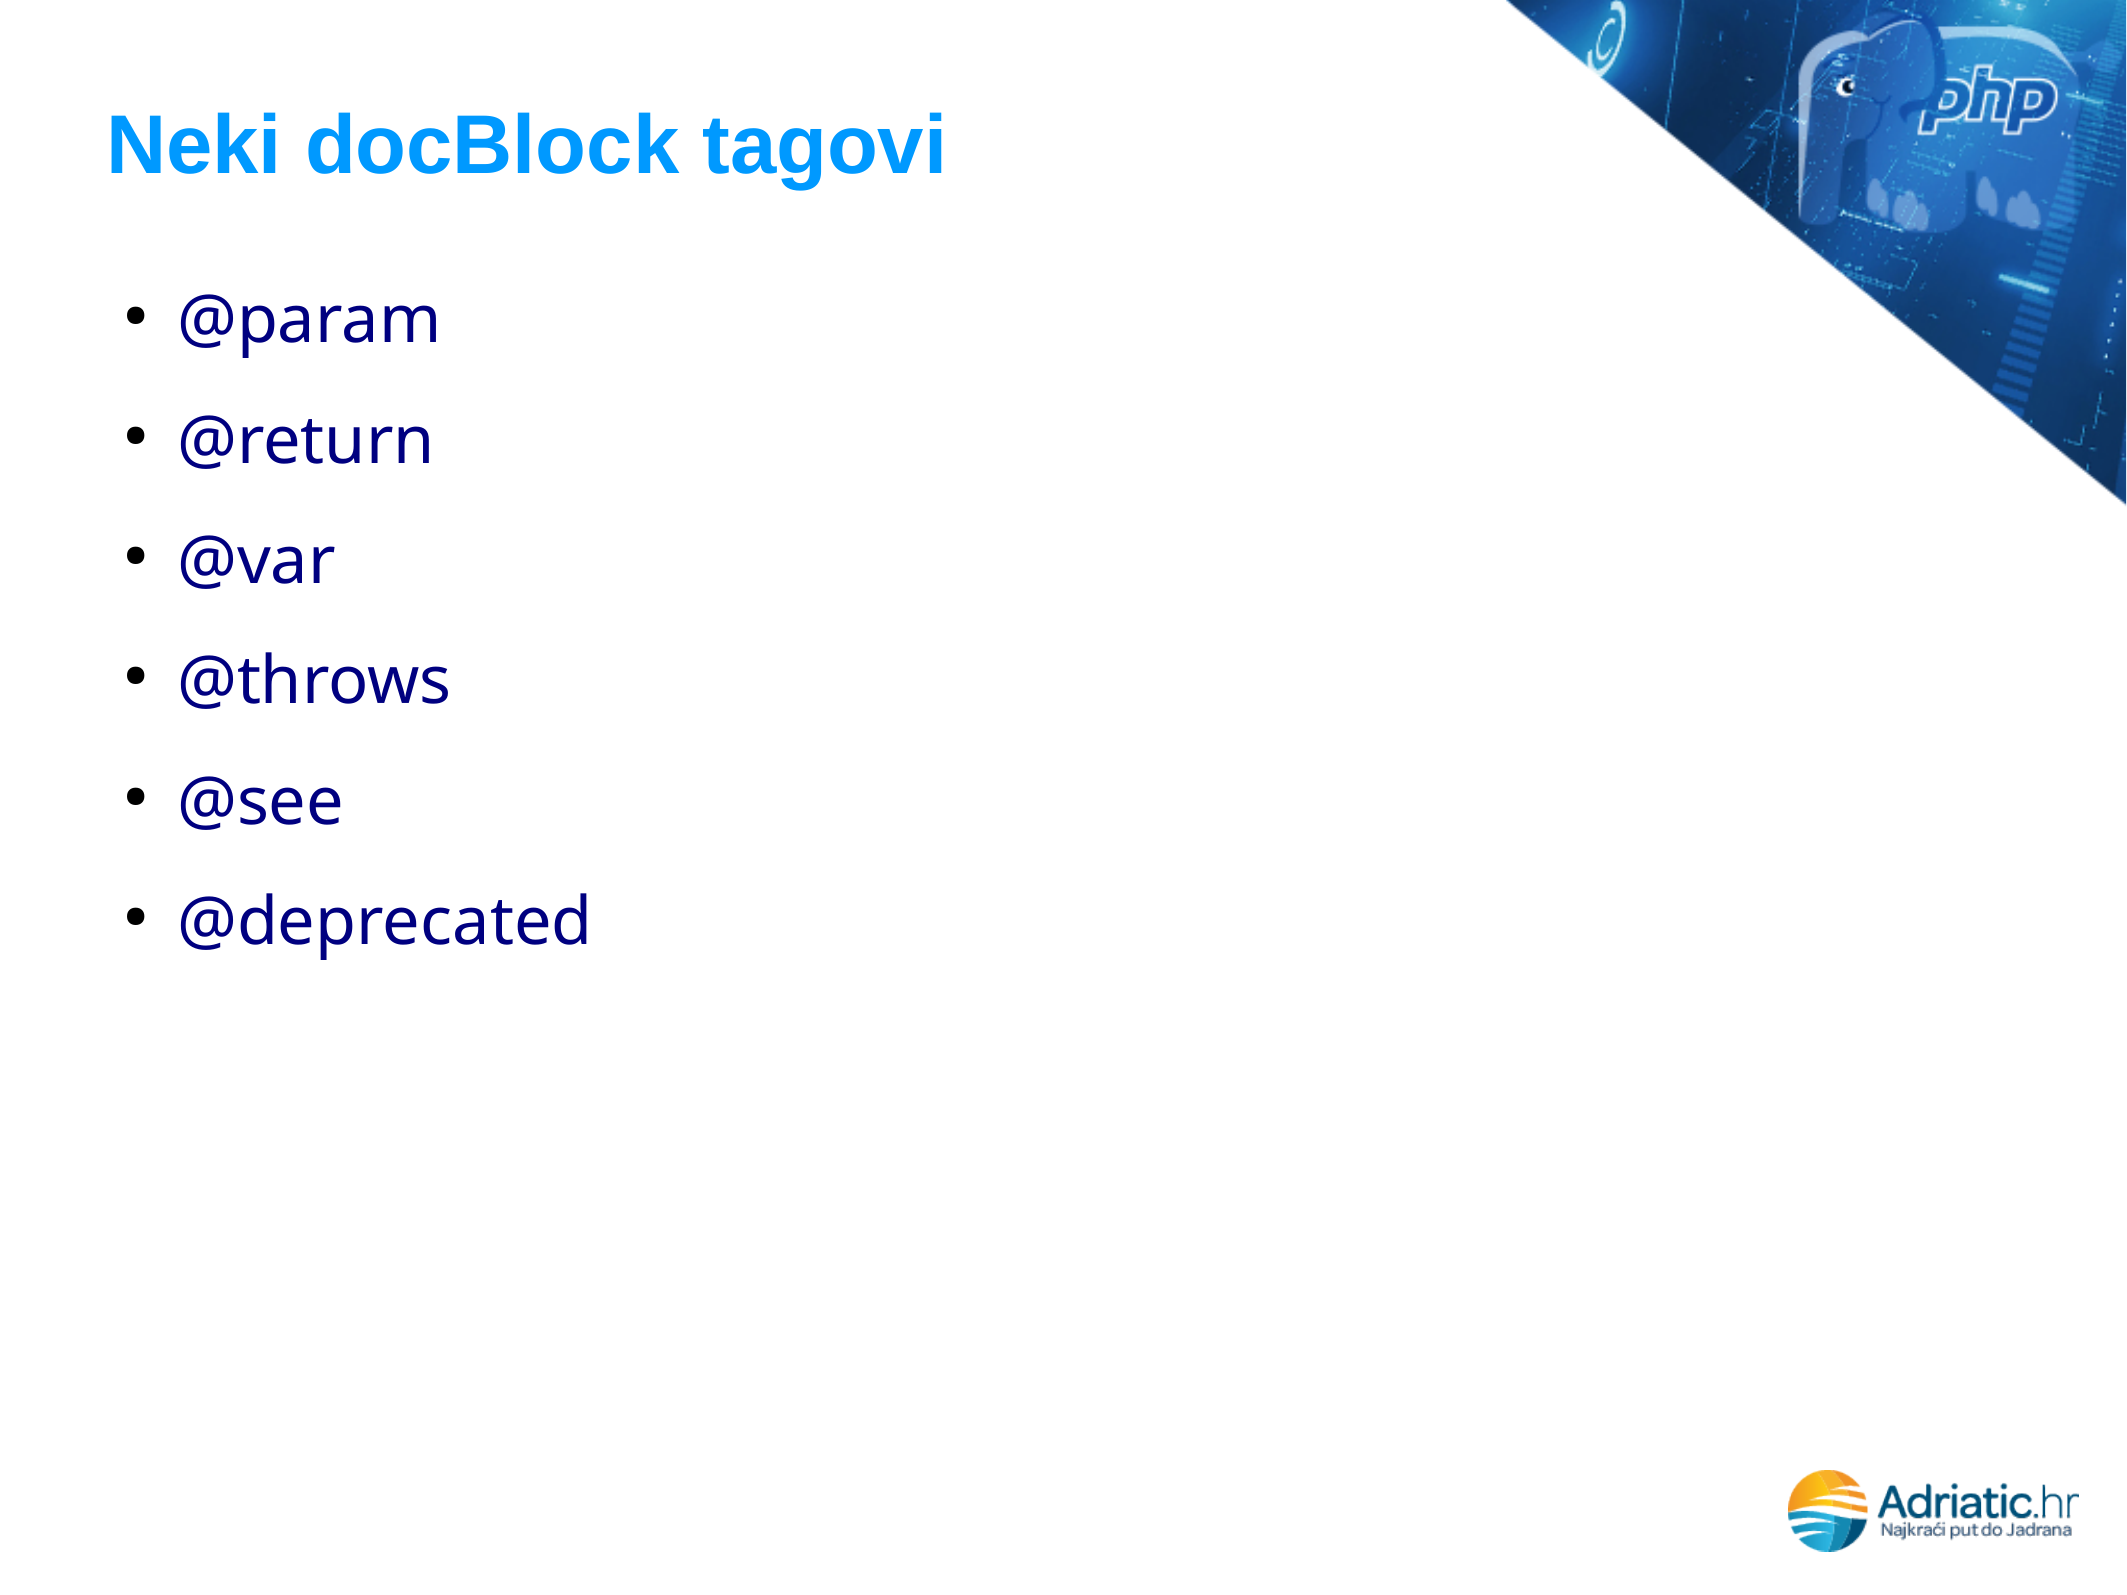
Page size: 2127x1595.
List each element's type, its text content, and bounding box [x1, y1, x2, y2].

picture [1505, 0, 2127, 625]
list @param @return @var @throws @see @deprecated [106, 271, 2020, 1453]
title Neki docBlock tagovi [106, 70, 1630, 219]
picture [1788, 1470, 2079, 1552]
